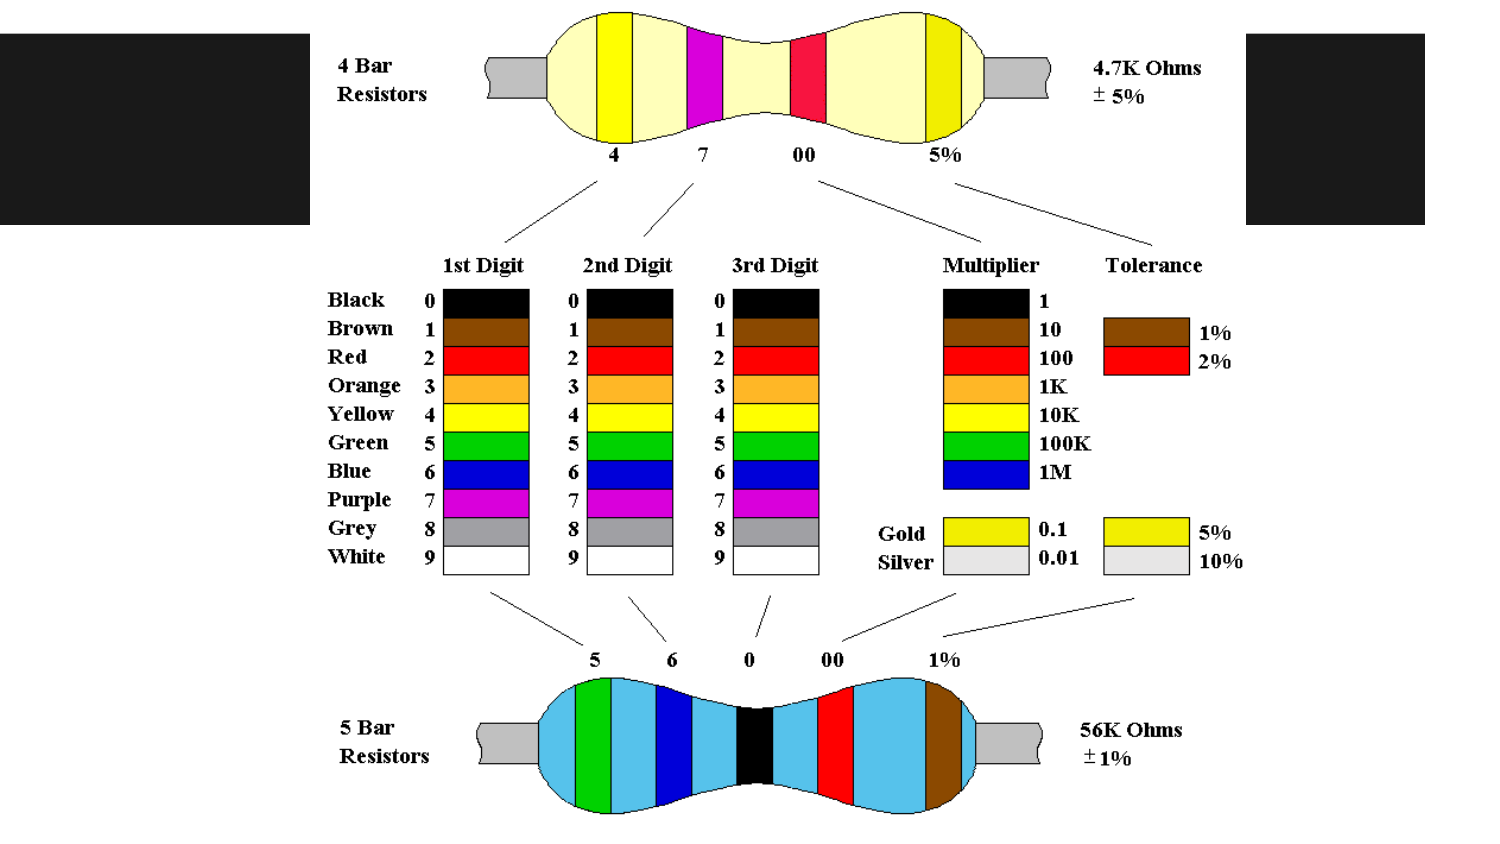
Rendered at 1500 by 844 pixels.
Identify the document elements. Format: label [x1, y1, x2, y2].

picture [310, 0, 1246, 844]
